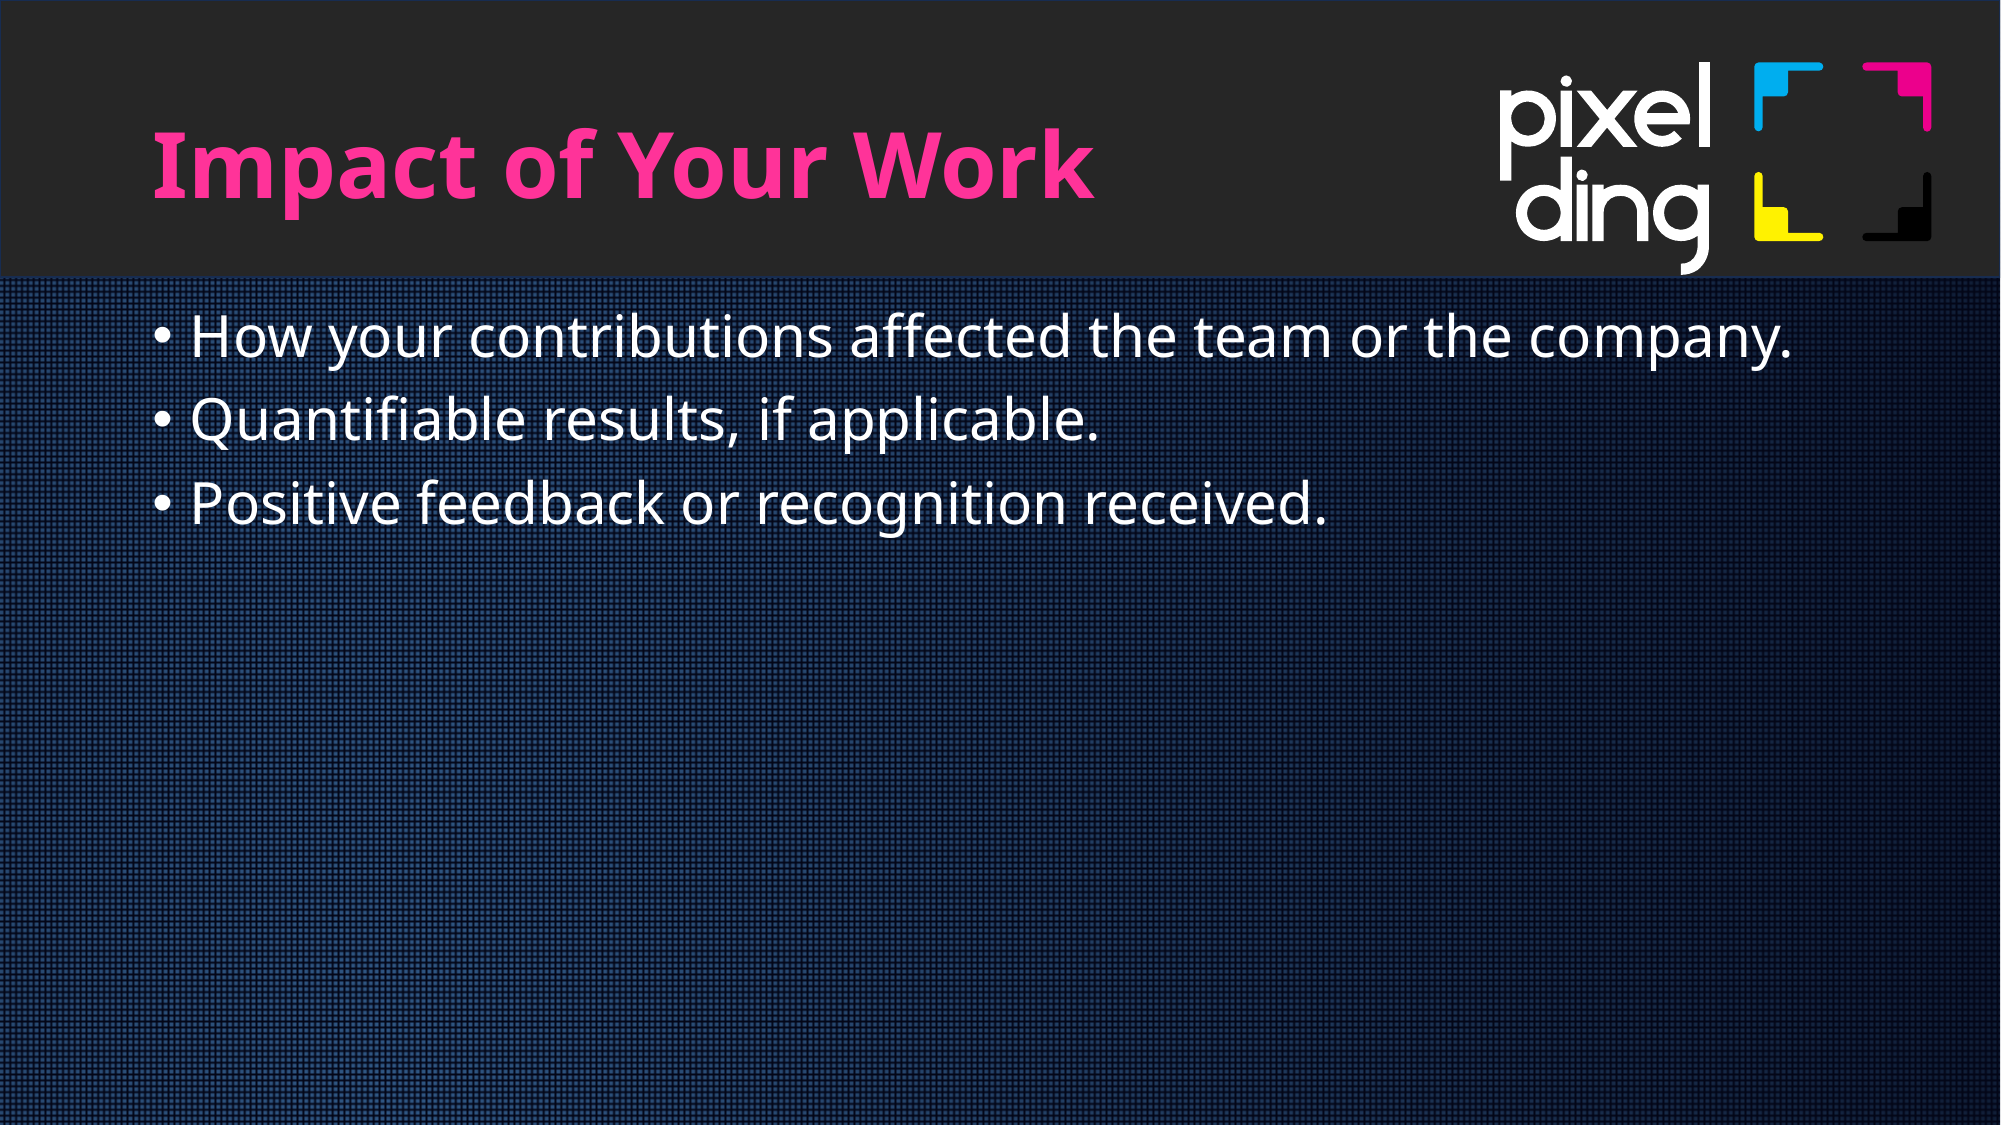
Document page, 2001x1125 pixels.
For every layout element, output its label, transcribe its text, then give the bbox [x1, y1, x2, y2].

list How your contributions affected the team or the company. Quantifiable results, if applicable. Positive feedback or recognition received. [137, 299, 1863, 1014]
title Impact of Your Work [137, 59, 1863, 278]
